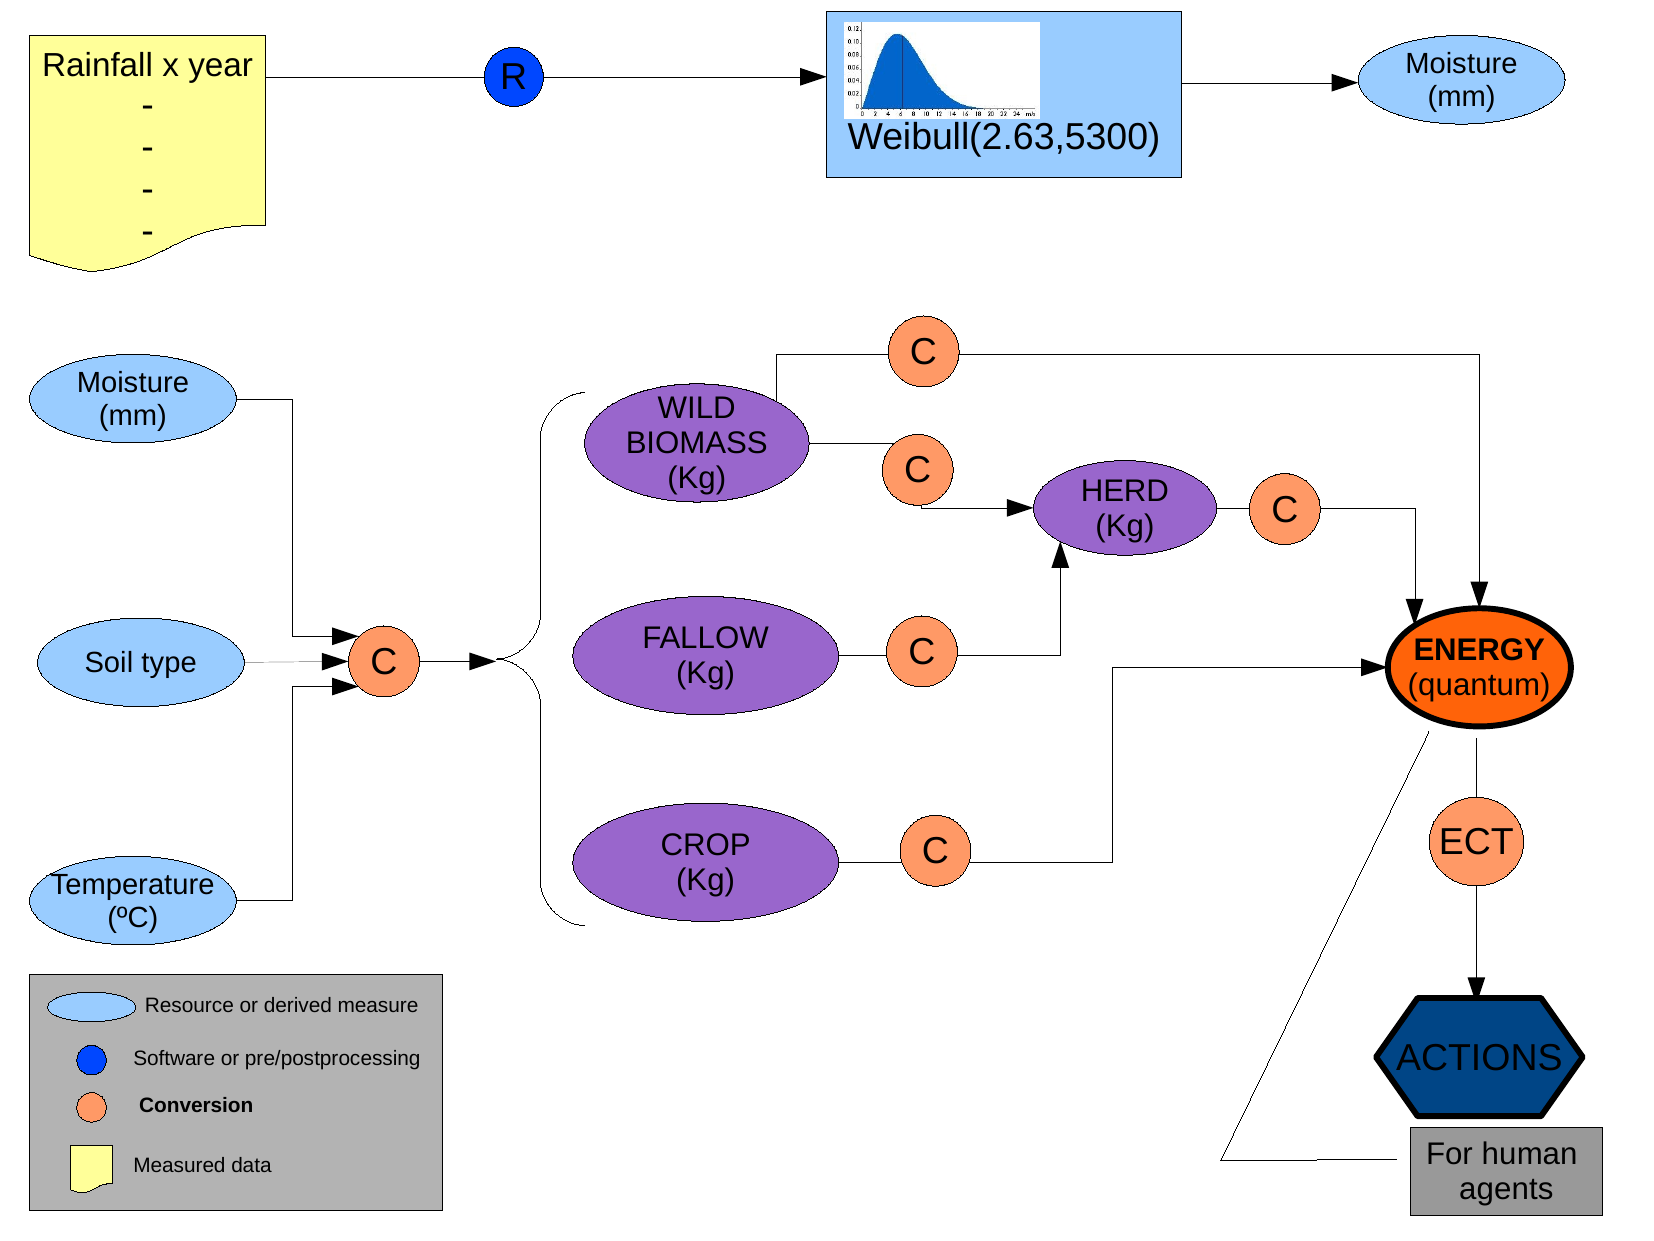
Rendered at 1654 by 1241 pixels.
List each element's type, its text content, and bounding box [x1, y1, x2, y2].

text_box Temperature (ºC) [29, 856, 237, 945]
text_box Rainfall x year - - - - [29, 35, 266, 272]
text_box Weibull(2.63,5300) [826, 11, 1182, 178]
text_box C [900, 815, 971, 887]
text_box C [348, 625, 420, 697]
text_box HERD (Kg) [1033, 460, 1217, 556]
text_box CROP (Kg) [572, 803, 839, 922]
text_box Soil type [37, 618, 245, 707]
text_box R [484, 47, 544, 107]
text_box ACTIONS [1375, 998, 1583, 1117]
text_box For human agents [1410, 1127, 1602, 1216]
text_box Conversion [124, 1086, 269, 1126]
text_box Moisture (mm) [29, 354, 237, 443]
text_box C [1249, 473, 1321, 545]
text_box Moisture (mm) [1358, 35, 1566, 125]
text_box C [888, 315, 960, 387]
text_box ECT [1429, 797, 1524, 886]
text_box ENERGY (quantum) [1387, 608, 1571, 727]
text_box Measured data [118, 1145, 287, 1184]
text_box C [886, 615, 958, 687]
text_box Software or pre/postprocessing [118, 1039, 436, 1078]
text_box Resource or derived measure [130, 986, 434, 1025]
text_box [29, 974, 443, 1211]
text_box WILD BIOMASS (Kg) [584, 383, 810, 503]
picture [844, 22, 1040, 119]
text_box C [882, 434, 954, 506]
text_box FALLOW (Kg) [572, 596, 839, 715]
